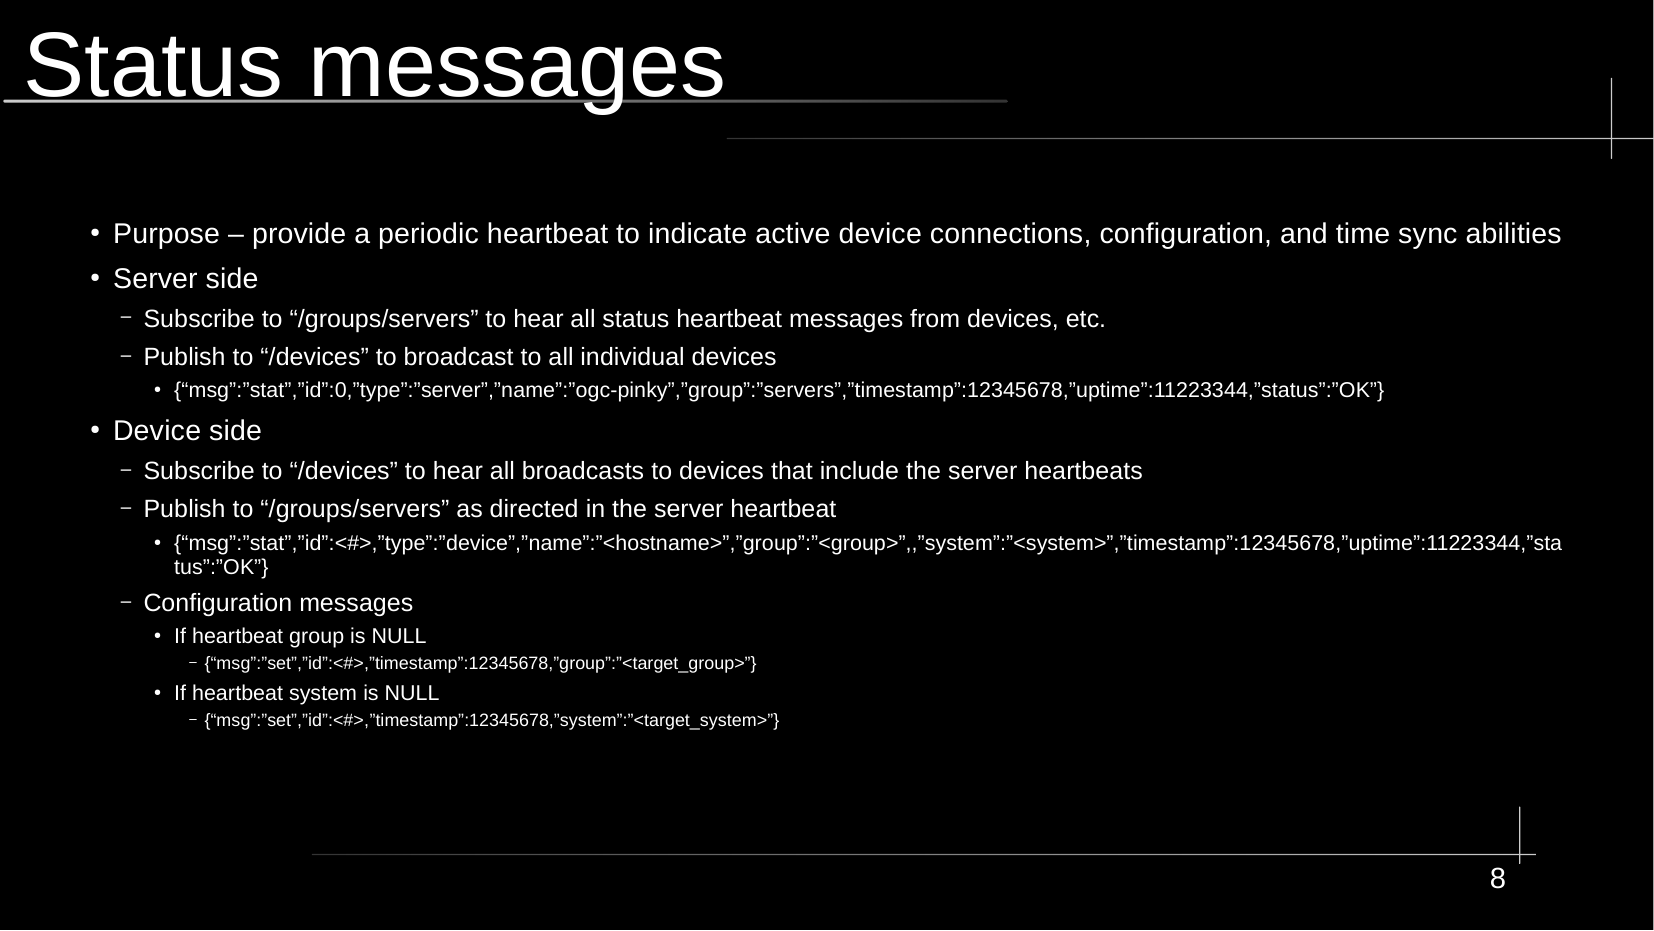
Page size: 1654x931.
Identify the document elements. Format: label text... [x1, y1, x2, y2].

list Purpose – provide a periodic heartbeat to indicate active device connections, configuration, and time sync abilities Server side Subscribe to “/groups/servers” to hear all status heartbeat messages from devices, etc. Publish to “/devices” to broadcast to all individual devices {“msg”:”stat”,”id”:0,”type”:”server”,”name”:”ogc-pinky”,”group”:”servers”,”timestamp”:12345678,”uptime”:11223344,”status”:”OK”} Device side Subscribe to “/devices” to hear all broadcasts to devices that include the server heartbeats Publish to “/groups/servers” as directed in the server heartbeat {“msg”:”stat”,”id”:<#>,”type”:”device”,”name”:”<hostname>”,”group”:”<group>”,,”system”:”<system>”,”timestamp”:12345678,”uptime”:11223344,”status”:”OK”} Configuration messages If heartbeat group is NULL {“msg”:”set”,”id”:<#>,”timestamp”:12345678,”group”:”<target_group>”} If heartbeat system is NULL {“msg”:”set”,”id”:<#>,”timestamp”:12345678,”system”:”<target_system>”} [82, 217, 1571, 758]
title Status messages [23, 11, 1589, 119]
